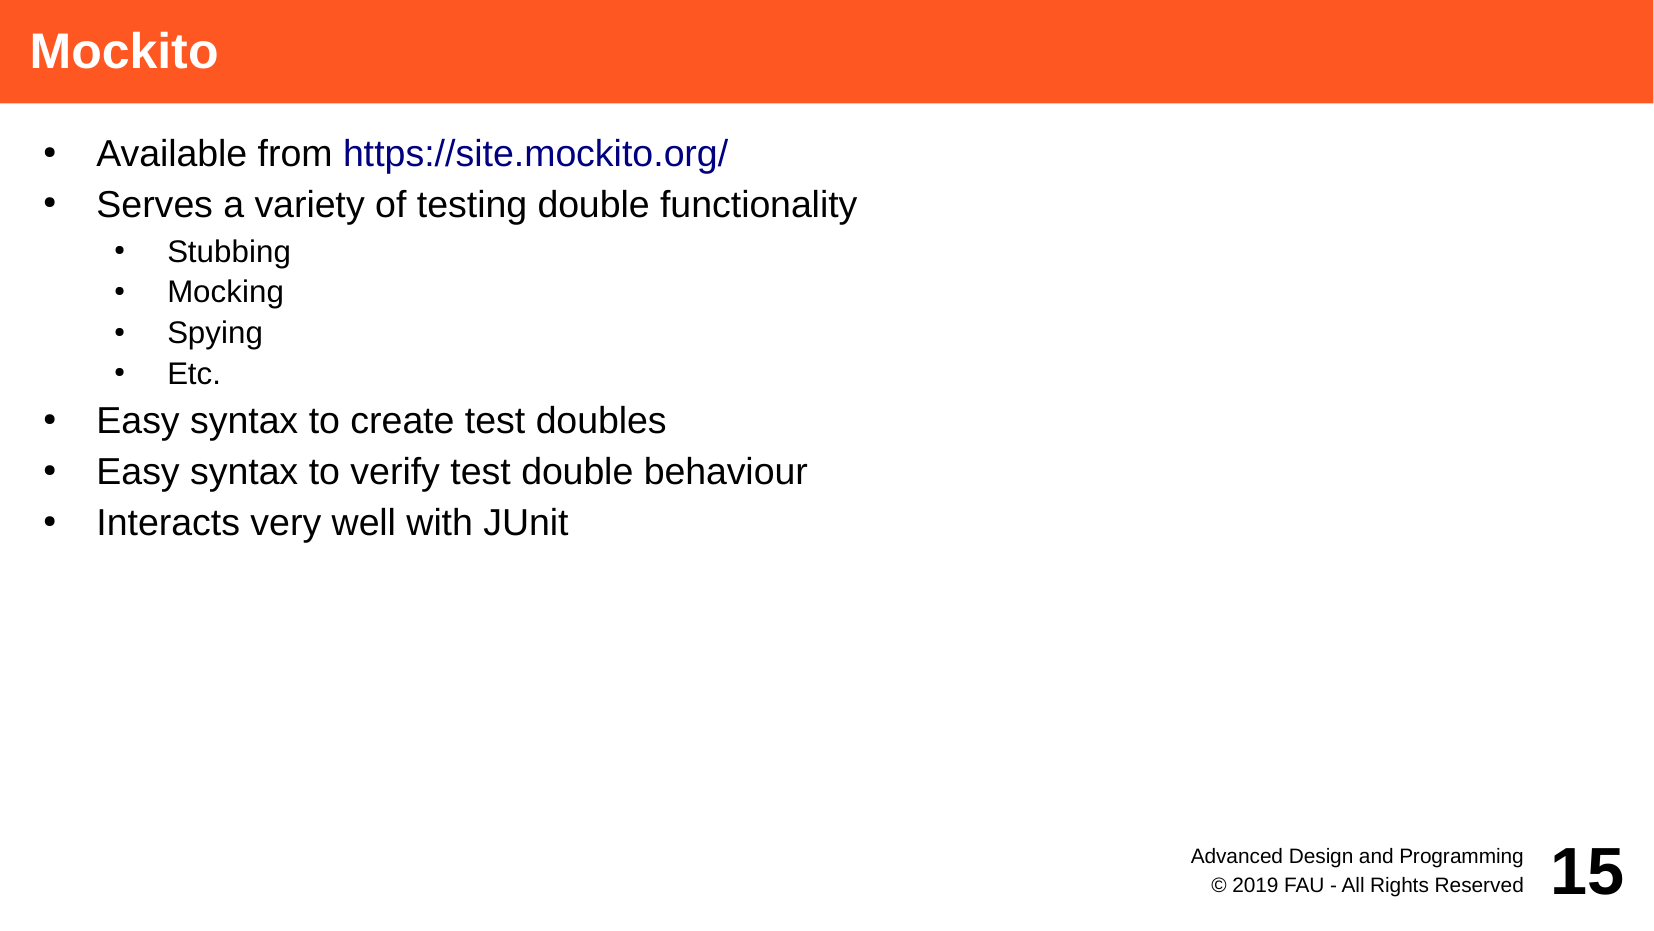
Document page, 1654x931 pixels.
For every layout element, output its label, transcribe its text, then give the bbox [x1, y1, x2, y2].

list Available from https://site.mockito.org/ Serves a variety of testing double functionality Stubbing Mocking Spying Etc. Easy syntax to create test doubles Easy syntax to verify test double behaviour Interacts very well with JUnit [25, 132, 1621, 826]
title Mockito [0, 0, 1654, 104]
